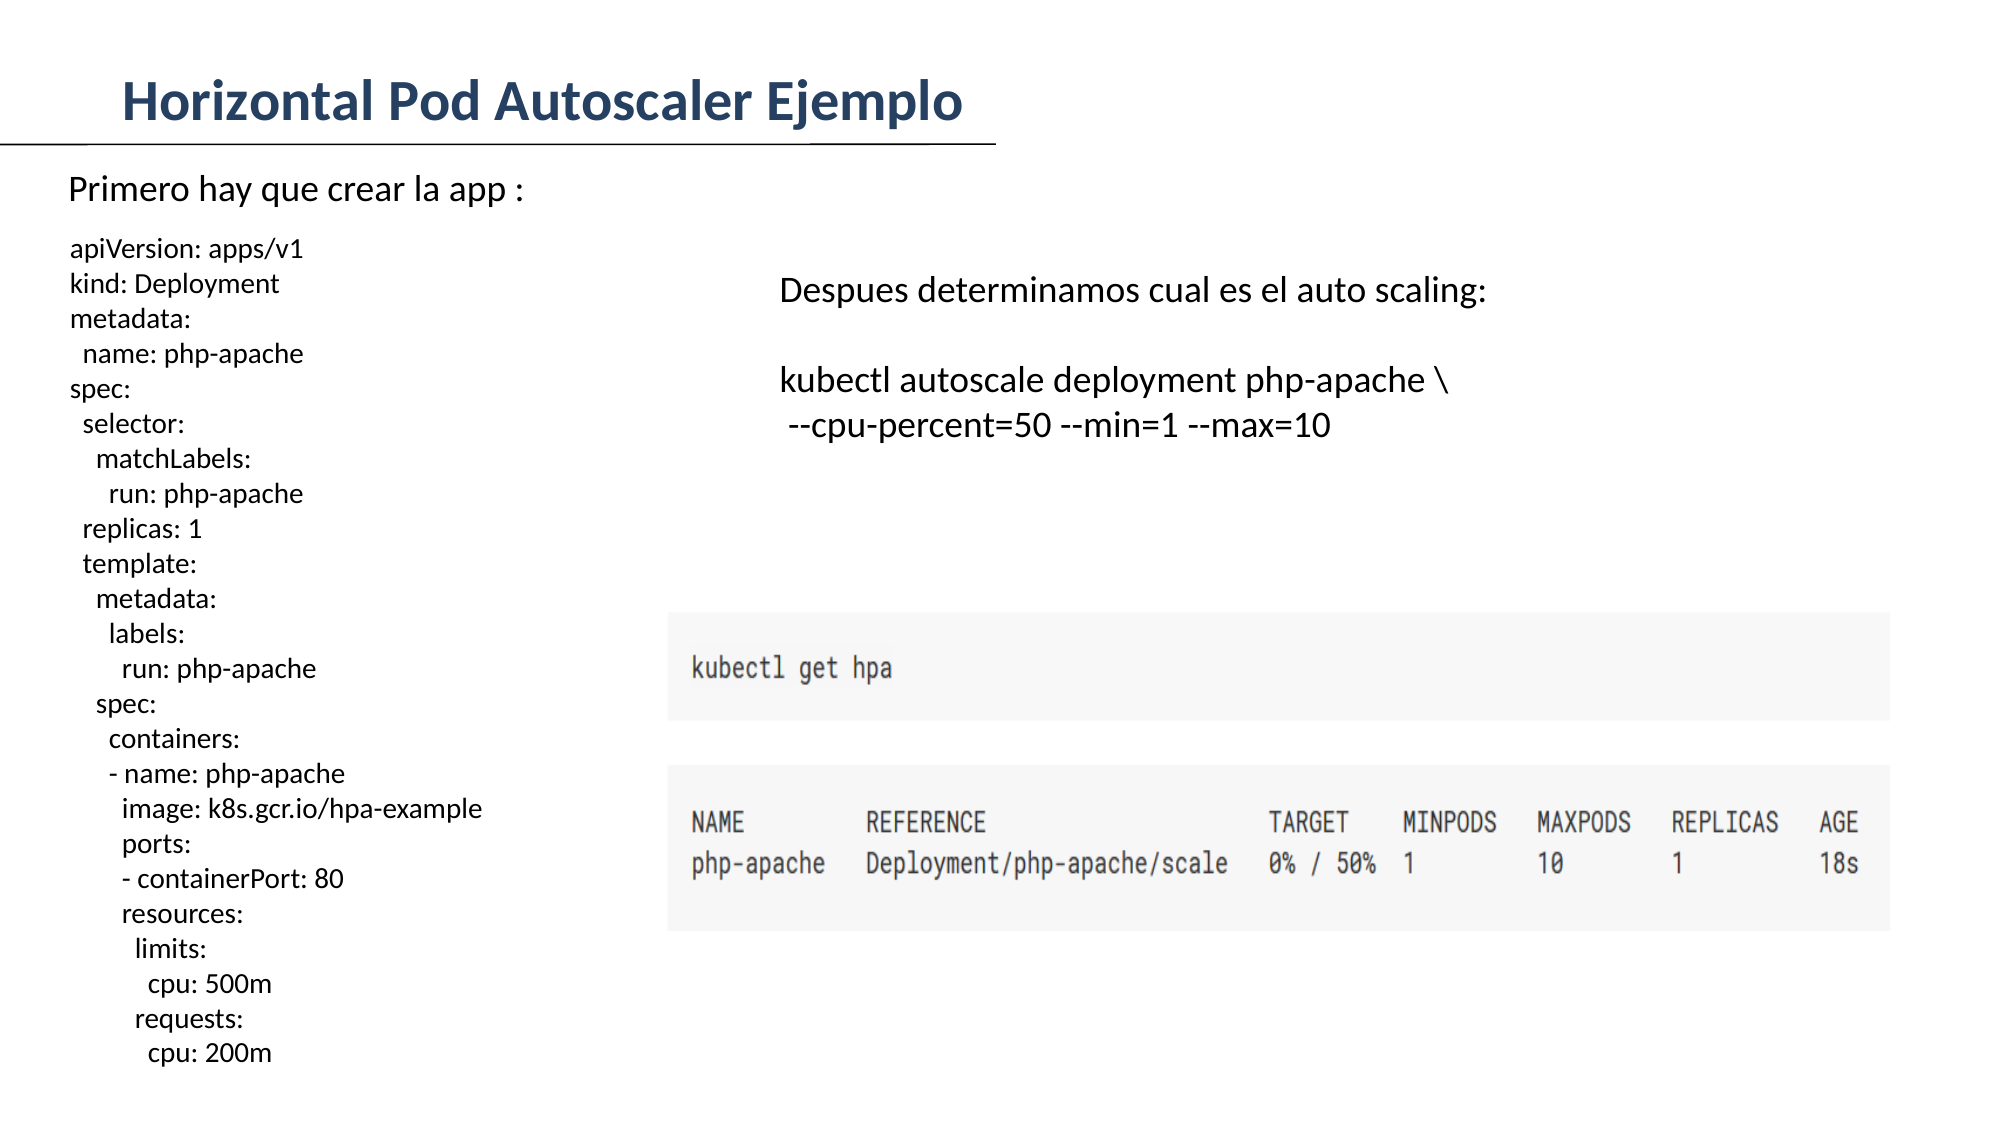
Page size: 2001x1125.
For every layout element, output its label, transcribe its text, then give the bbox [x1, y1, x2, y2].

text_box Horizontal Pod Autoscaler Ejemplo [108, 54, 1536, 141]
text_box Despues determinamos cual es el auto scaling: kubectl autoscale deployment php-apache \ --cpu-percent=50 --min=1 --max=10 [765, 258, 1884, 453]
text_box Primero hay que crear la app : [53, 156, 540, 216]
text_box apiVersion: apps/v1 kind: Deployment metadata: name: php-apache spec: selector: matchLabels: run: php-apache replicas: 1 template: metadata: labels: run: php-apache spec: containers: - name: php-apache image: k8s.gcr.io/hpa-example ports: - containerPort: 80 resources: limits: cpu: 500m requests: cpu: 200m [55, 222, 1055, 1076]
picture [656, 611, 1890, 931]
